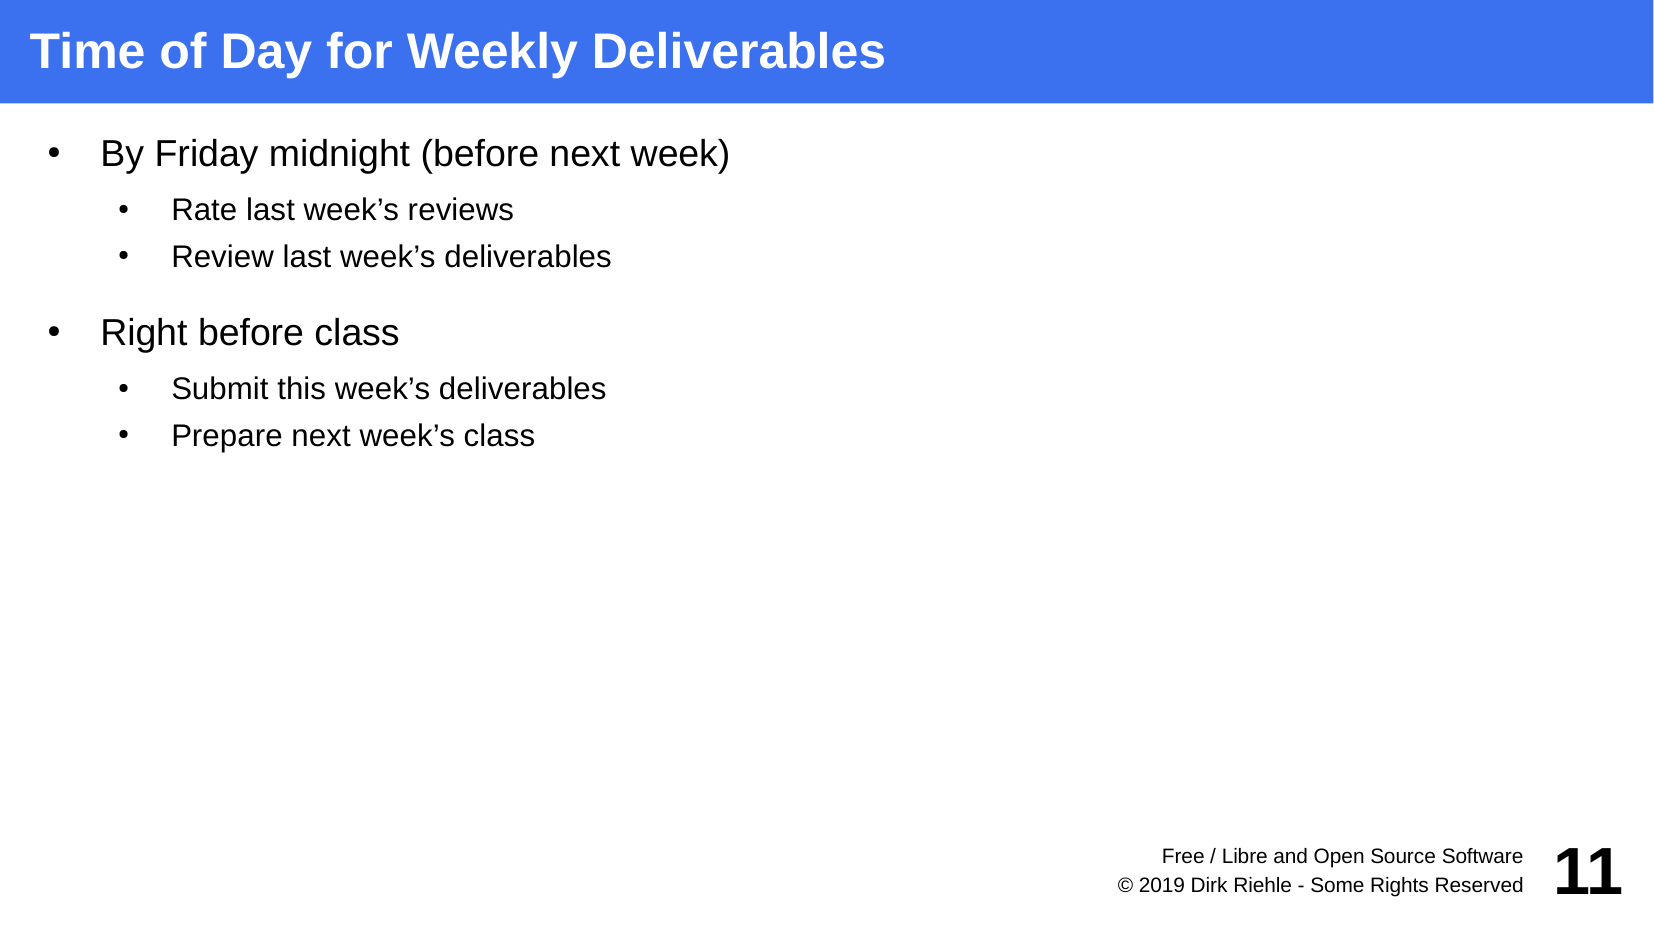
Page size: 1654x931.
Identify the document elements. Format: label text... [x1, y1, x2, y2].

title Time of Day for Weekly Deliverables [0, 0, 1654, 104]
list By Friday midnight (before next week) Rate last week’s reviews Review last week’s deliverables Right before class Submit this week’s deliverables Prepare next week’s class [29, 132, 1625, 813]
